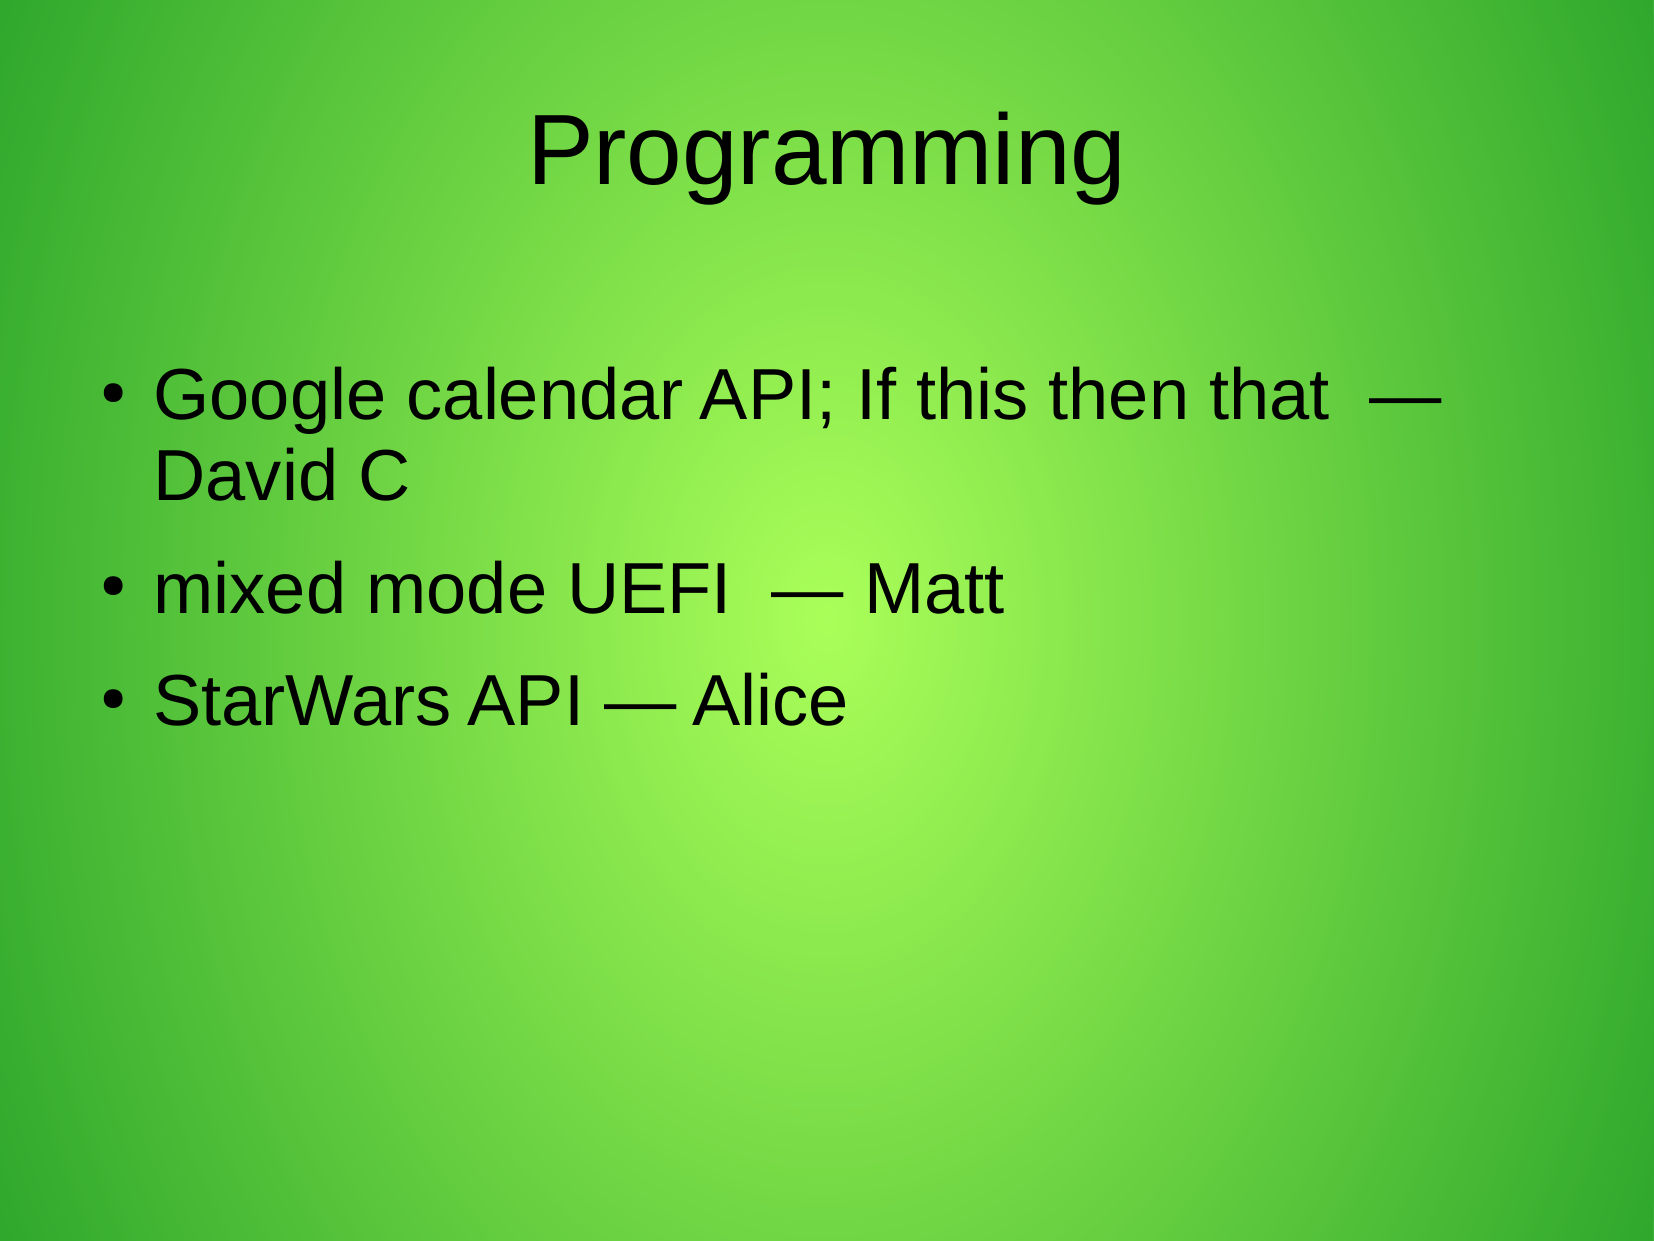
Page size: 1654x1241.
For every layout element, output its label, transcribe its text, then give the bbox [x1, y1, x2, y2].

title Programming [82, 47, 1571, 252]
list Google calendar API; If this then that — David C mixed mode UEFI — Matt StarWars API — Alice [82, 354, 1571, 1105]
